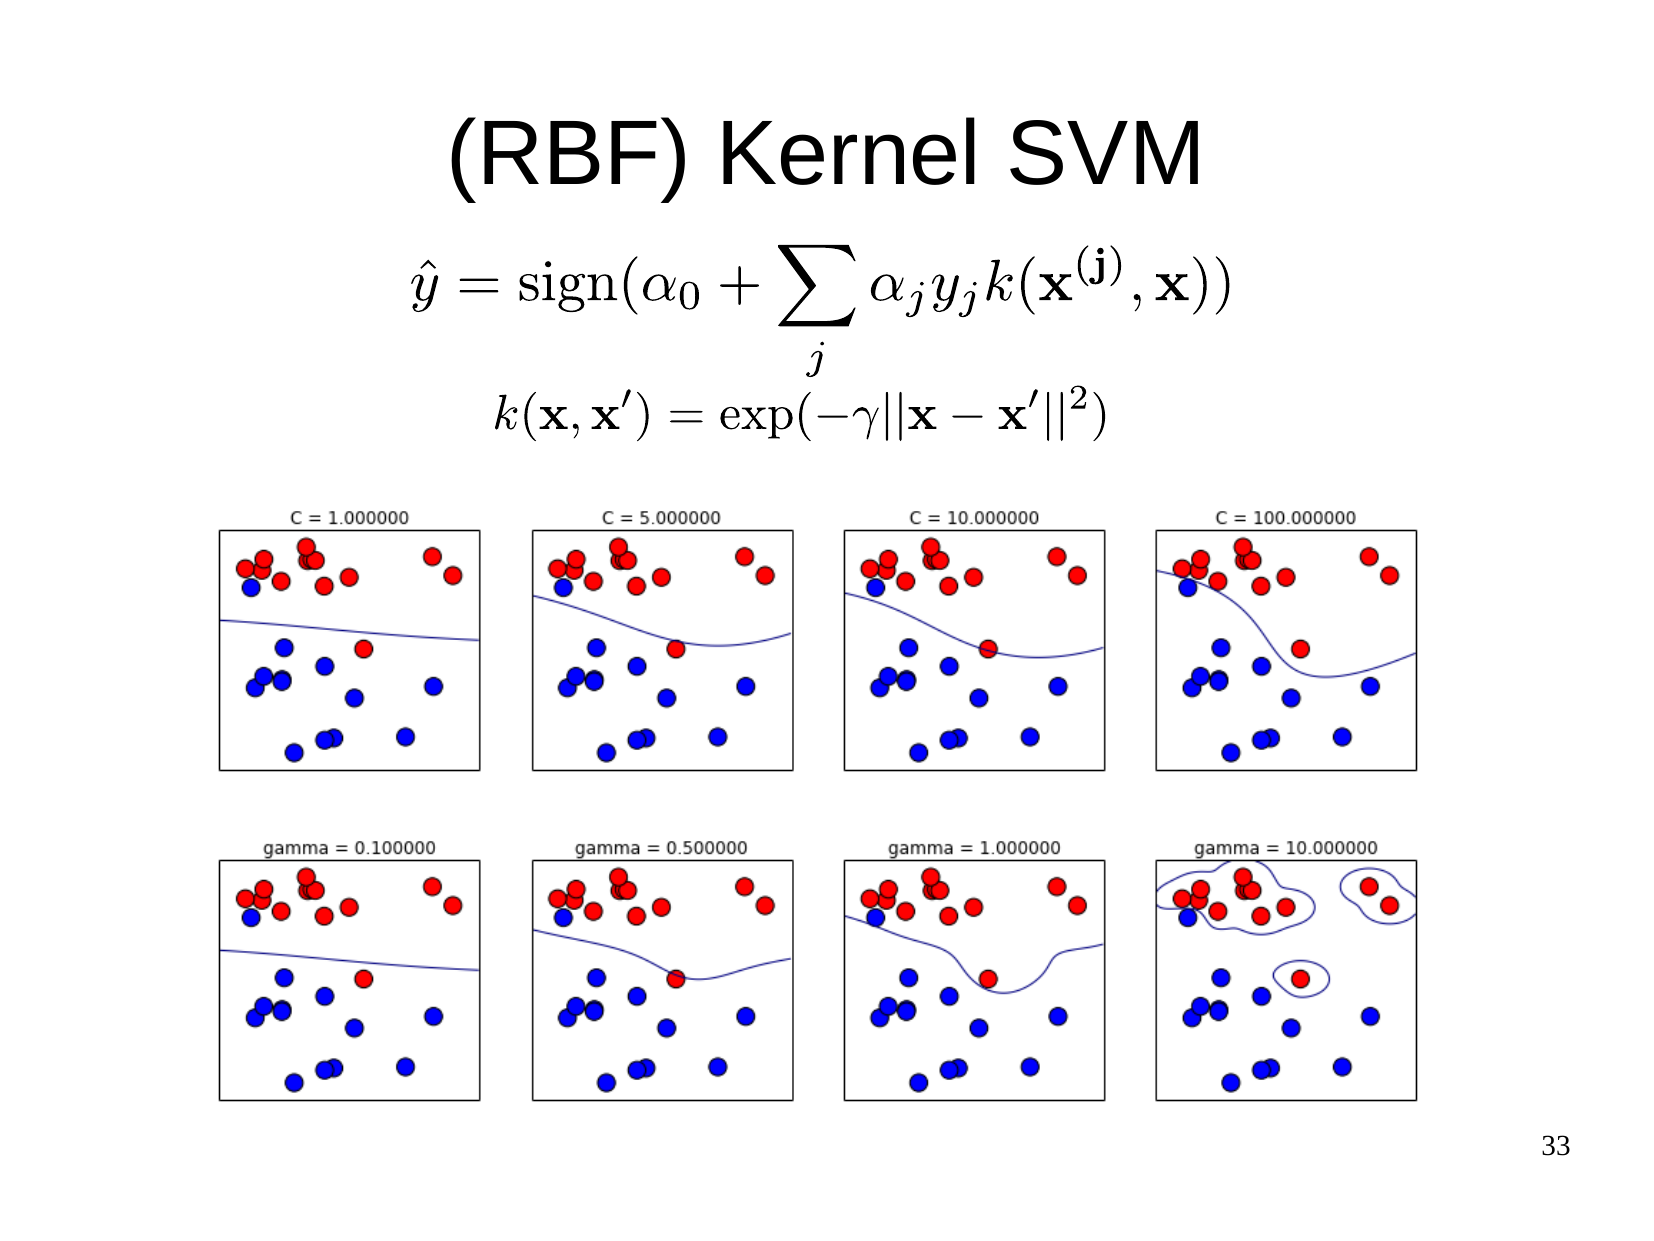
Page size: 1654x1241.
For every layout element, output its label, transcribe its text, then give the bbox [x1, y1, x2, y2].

text_box [409, 238, 1236, 378]
text_box [492, 385, 1111, 442]
picture [209, 500, 1426, 781]
picture [209, 830, 1426, 1111]
title (RBF) Kernel SVM [82, 49, 1571, 257]
